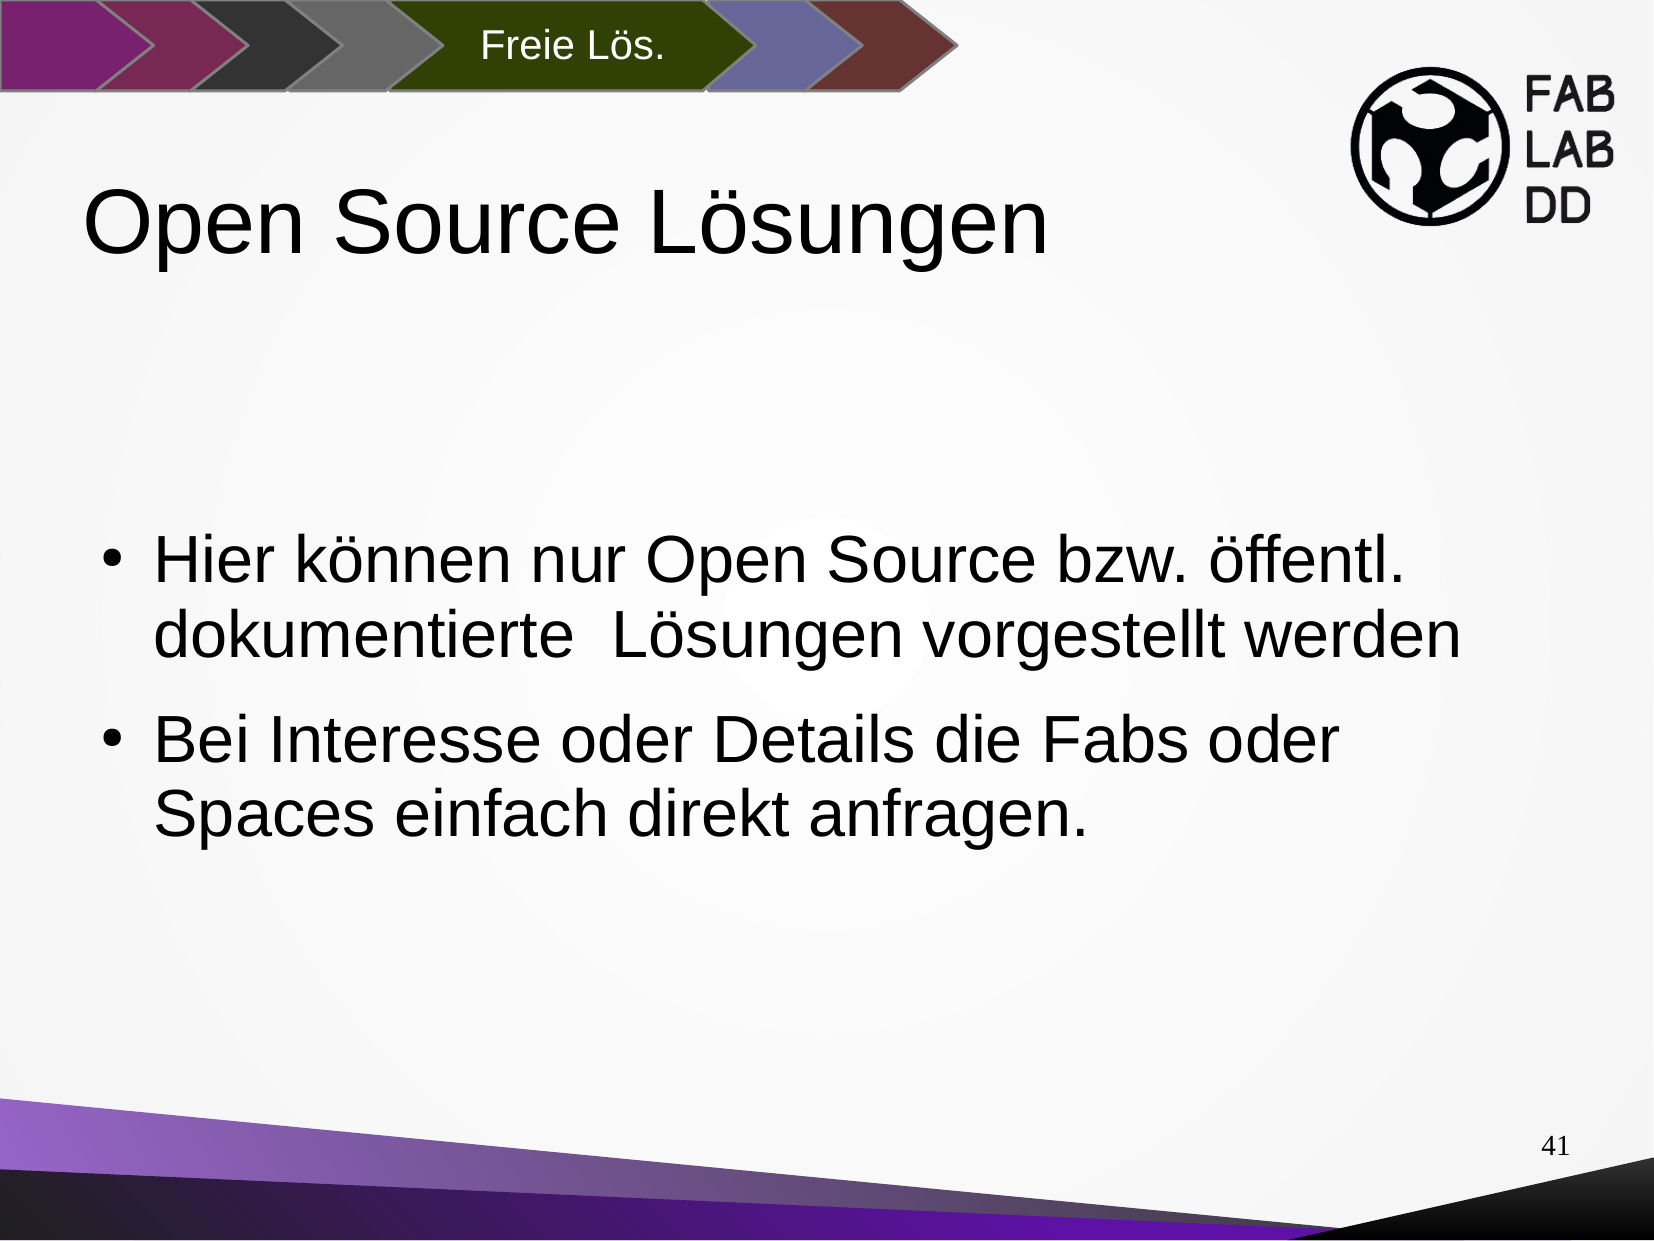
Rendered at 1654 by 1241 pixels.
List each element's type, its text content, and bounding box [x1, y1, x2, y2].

picture [1324, 36, 1642, 257]
text_box [0, 0, 443, 91]
list Hier können nur Open Source bzw. öffentl. dokumentierte Lösungen vorgestellt werden Bei Interesse oder Details die Fabs oder Spaces einfach direkt anfragen. [82, 313, 1538, 1034]
title Open Source Lösungen [82, 118, 1300, 313]
text_box Freie Lös. [389, 0, 756, 91]
text_box [708, 0, 958, 91]
